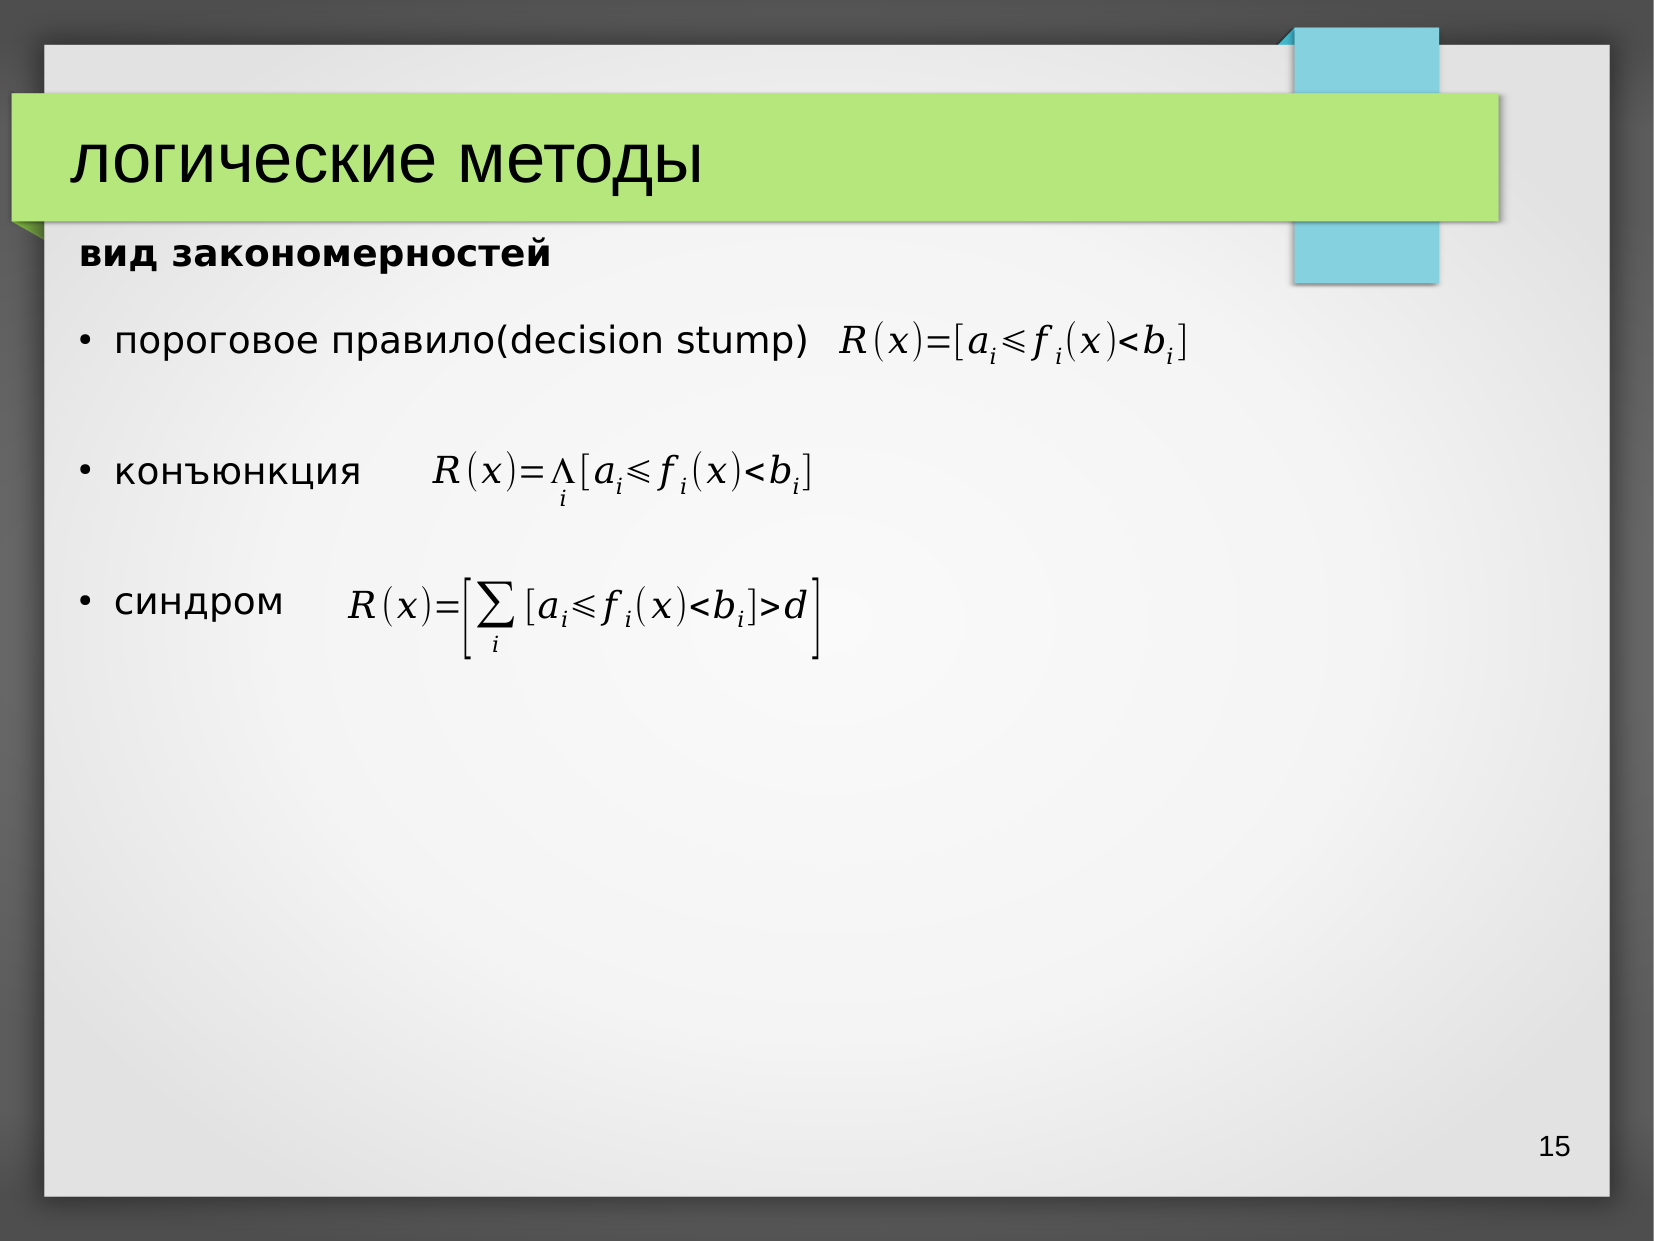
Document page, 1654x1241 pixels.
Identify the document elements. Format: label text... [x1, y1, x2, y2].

chart [425, 448, 819, 512]
text_box вид закономерностей пороговое правило(decision stump) конъюнкция синдром [63, 224, 839, 718]
chart [340, 575, 827, 662]
chart [831, 318, 1193, 369]
picture [0, 0, 1654, 1241]
title логические методы [70, 118, 1205, 199]
